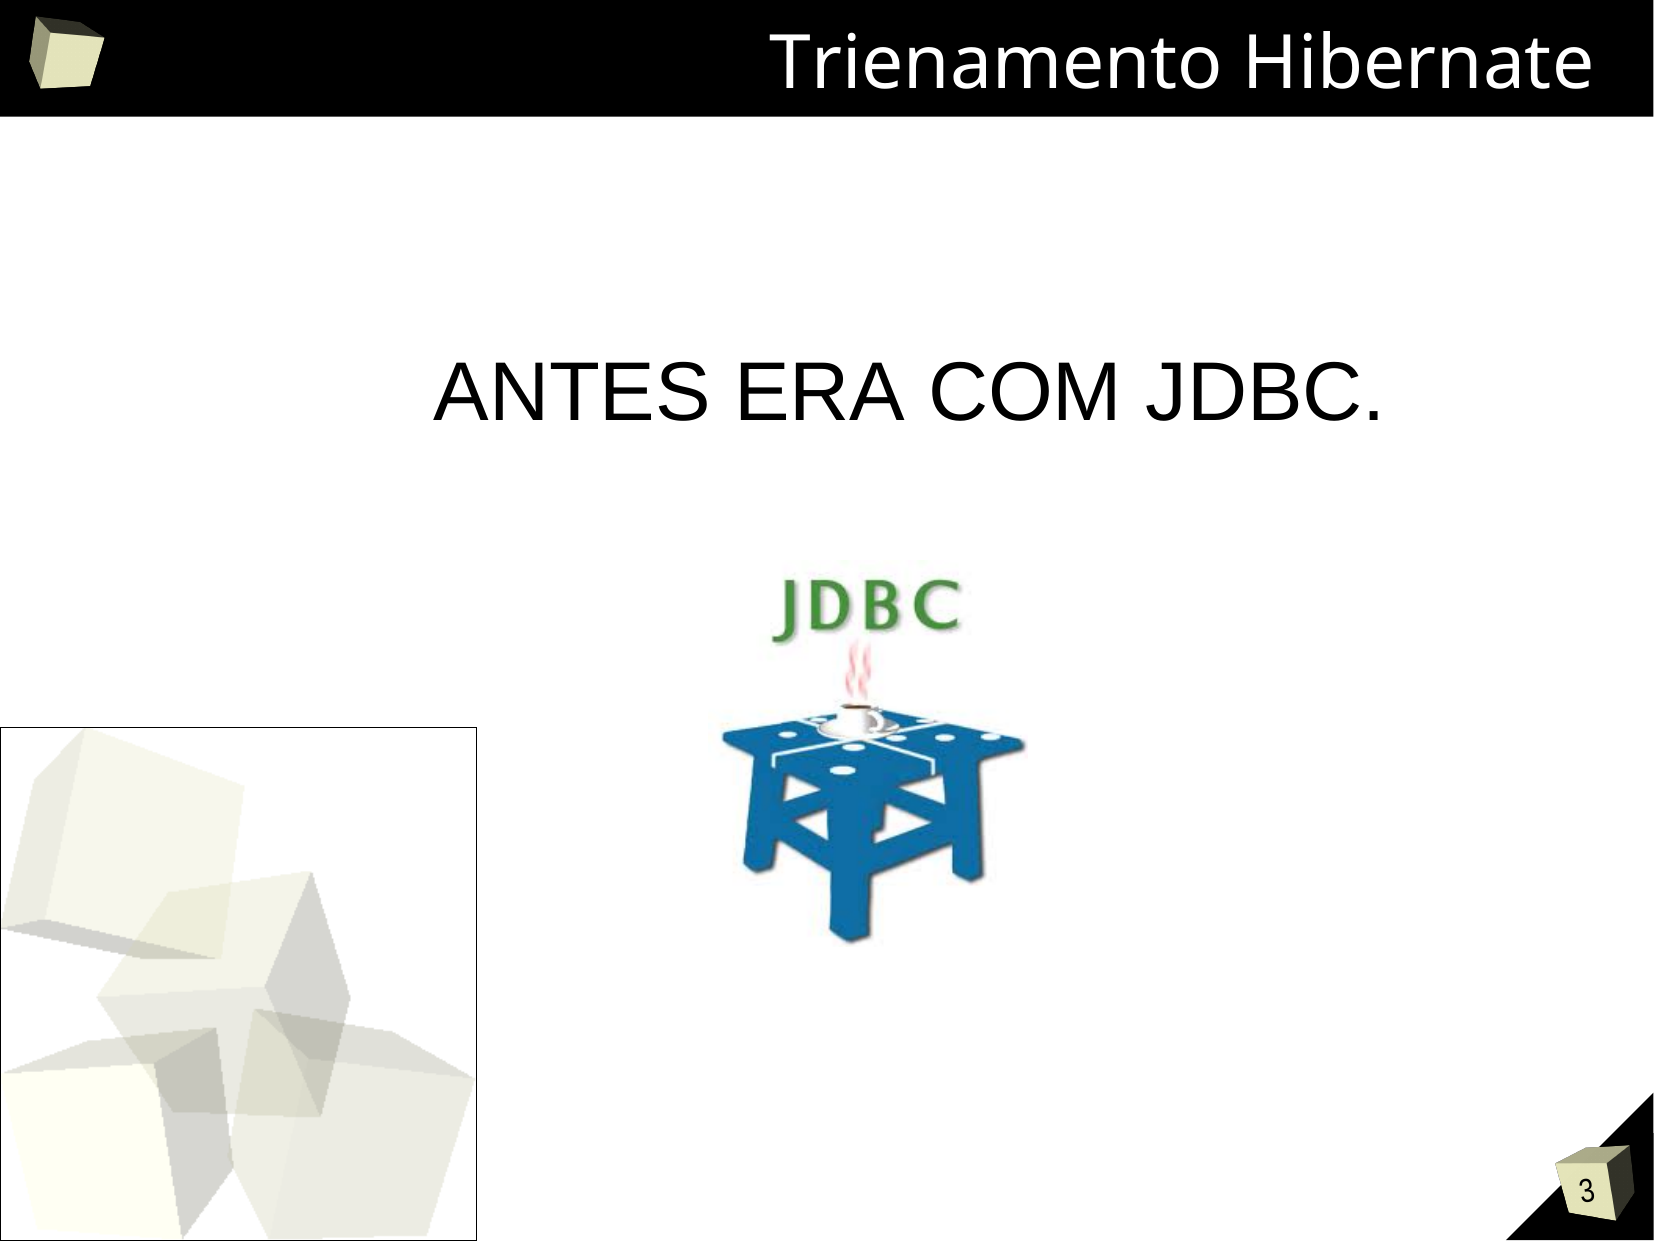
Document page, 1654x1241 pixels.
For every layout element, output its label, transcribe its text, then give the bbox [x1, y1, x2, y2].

title Trienamento Hibernate [118, 0, 1595, 119]
picture [1, 728, 476, 1240]
list ANTES ERA COM JDBC. [44, 177, 1611, 1214]
picture [708, 560, 1028, 947]
